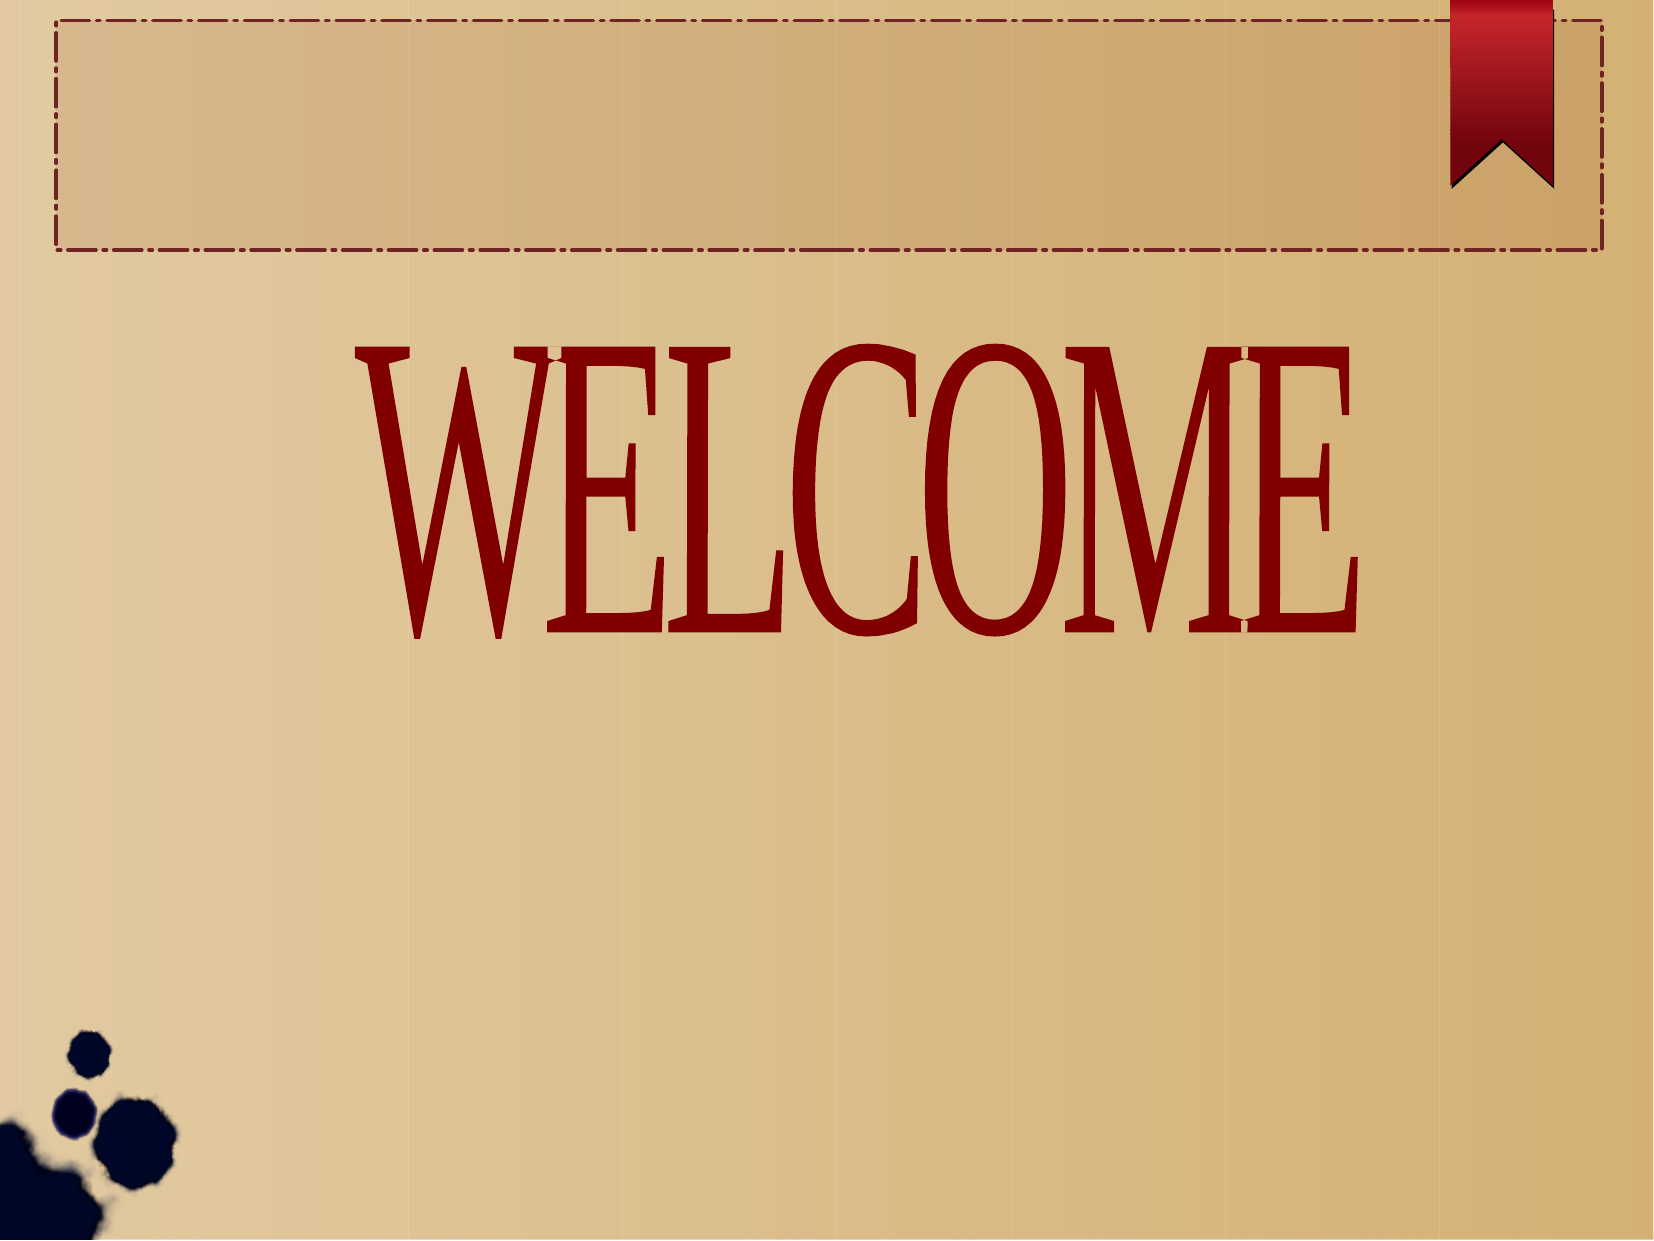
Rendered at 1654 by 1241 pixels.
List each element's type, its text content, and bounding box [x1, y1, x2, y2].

text_box WELCOME [354, 346, 665, 639]
text_box WELCOME [792, 343, 918, 637]
text_box WELCOME [1065, 346, 1358, 633]
text_box WELCOME [924, 343, 1066, 637]
text_box WELCOME [668, 346, 784, 633]
